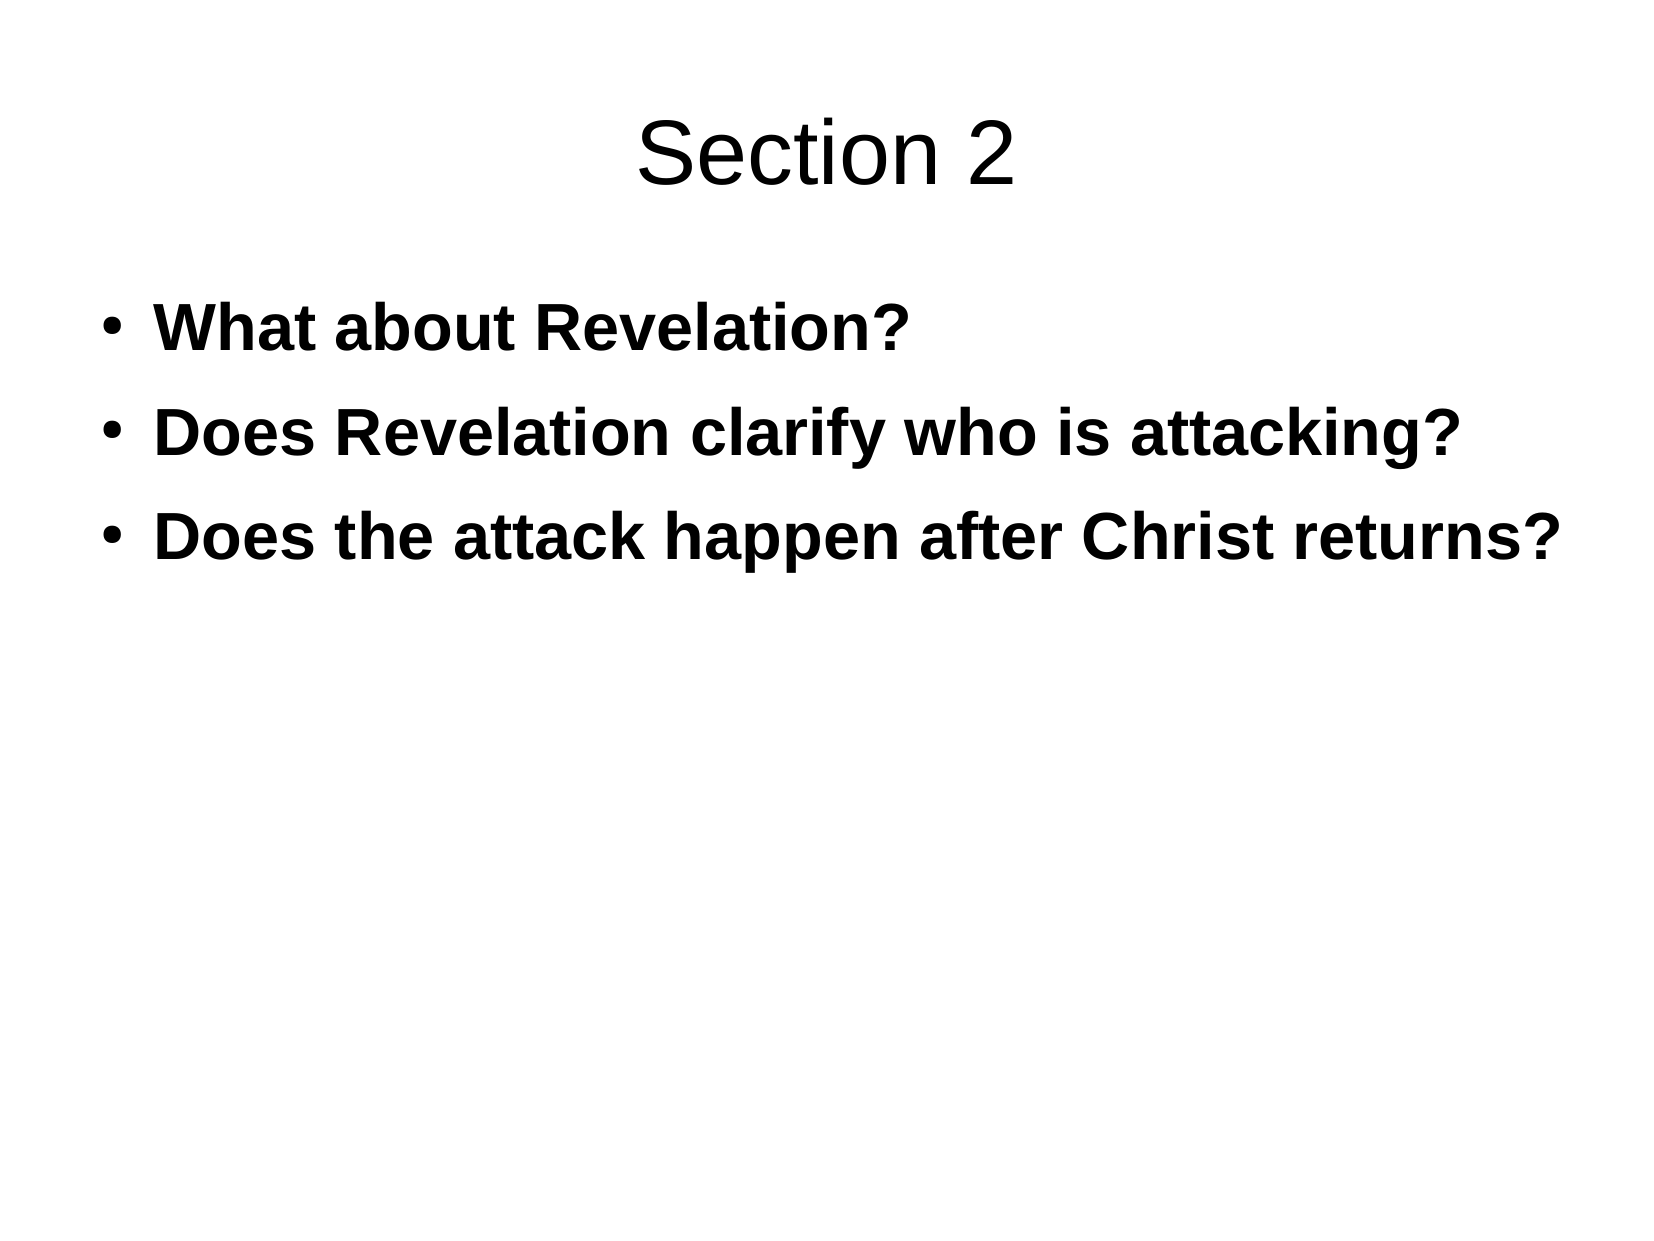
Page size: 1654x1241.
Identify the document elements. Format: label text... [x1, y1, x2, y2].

list What about Revelation? Does Revelation clarify who is attacking? Does the attack happen after Christ returns? [82, 290, 1571, 1109]
title Section 2 [82, 49, 1571, 257]
